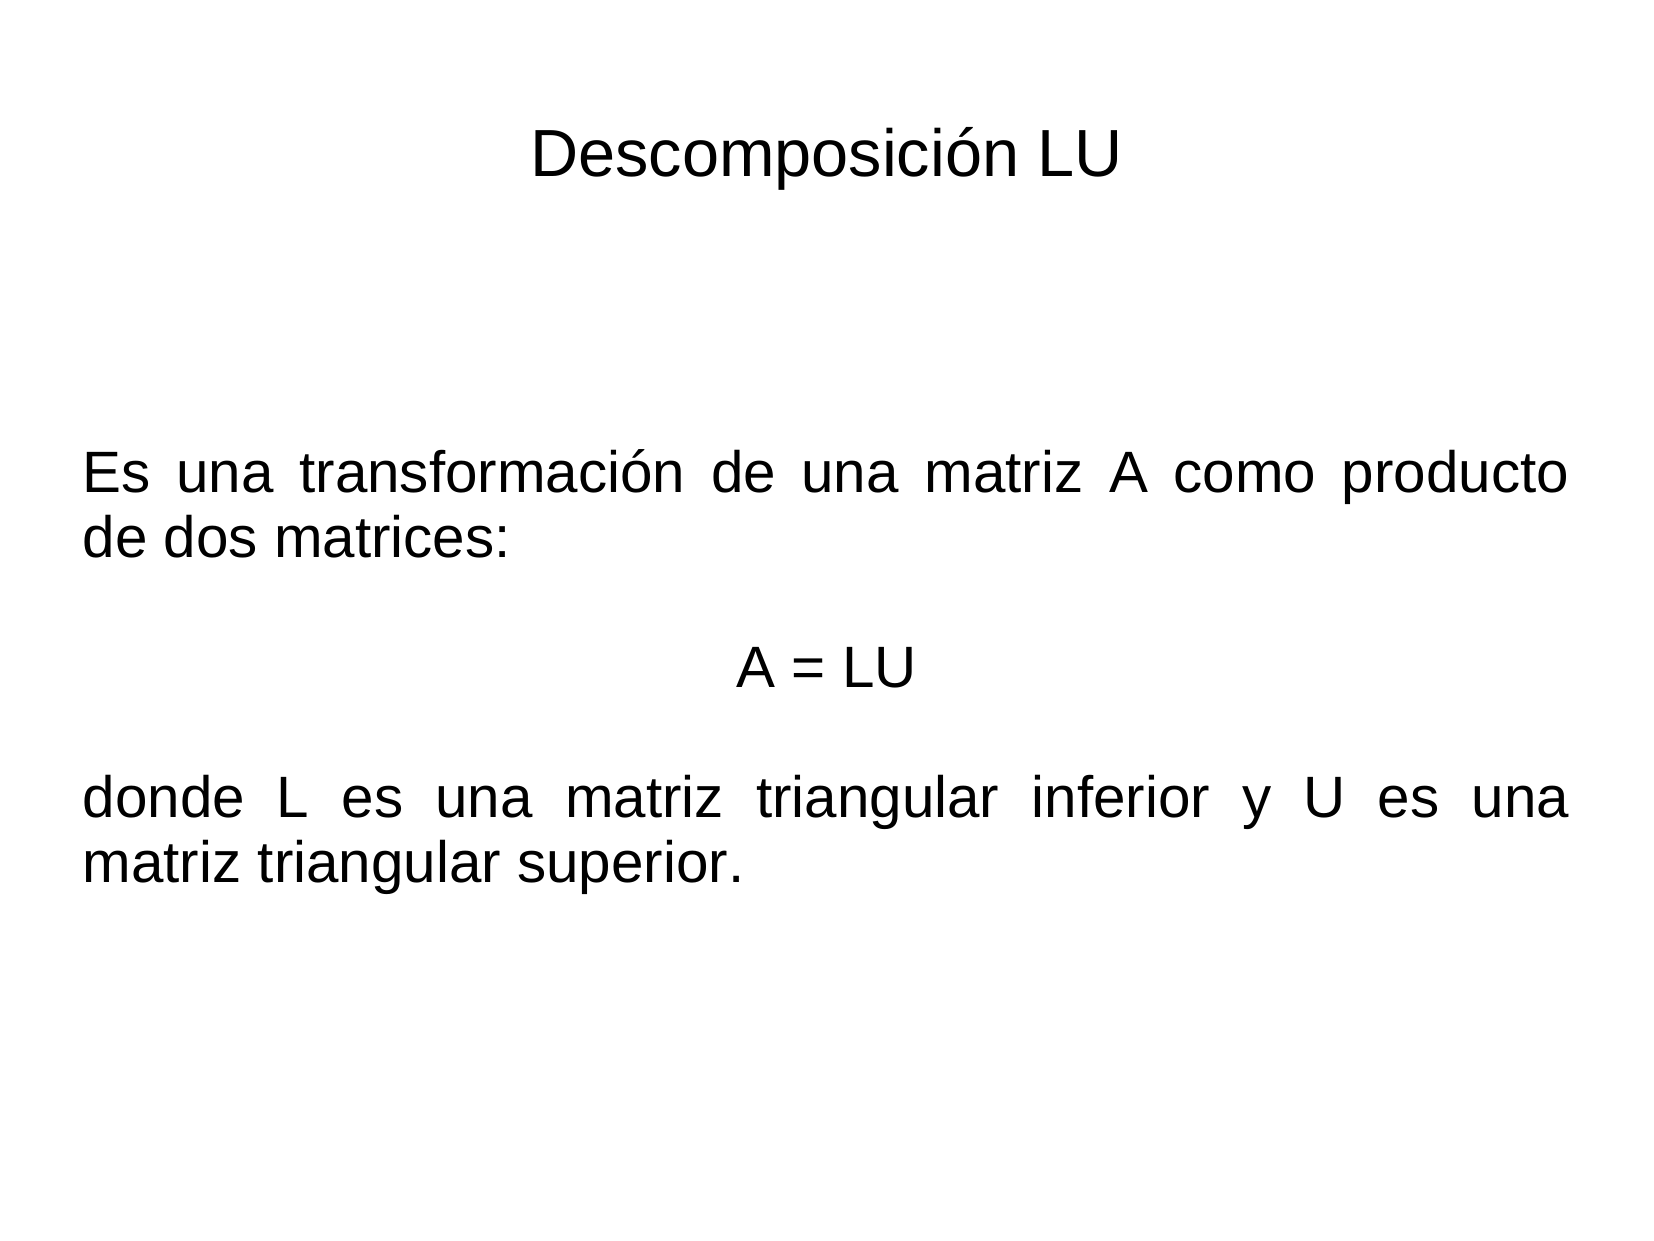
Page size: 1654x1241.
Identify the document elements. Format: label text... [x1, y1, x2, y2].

subtitle Es una transformación de una matriz A como producto de dos matrices: A = LU donde L es una matriz triangular inferior y U es una matriz triangular superior. [82, 290, 1571, 1109]
title Descomposición LU [82, 49, 1571, 257]
